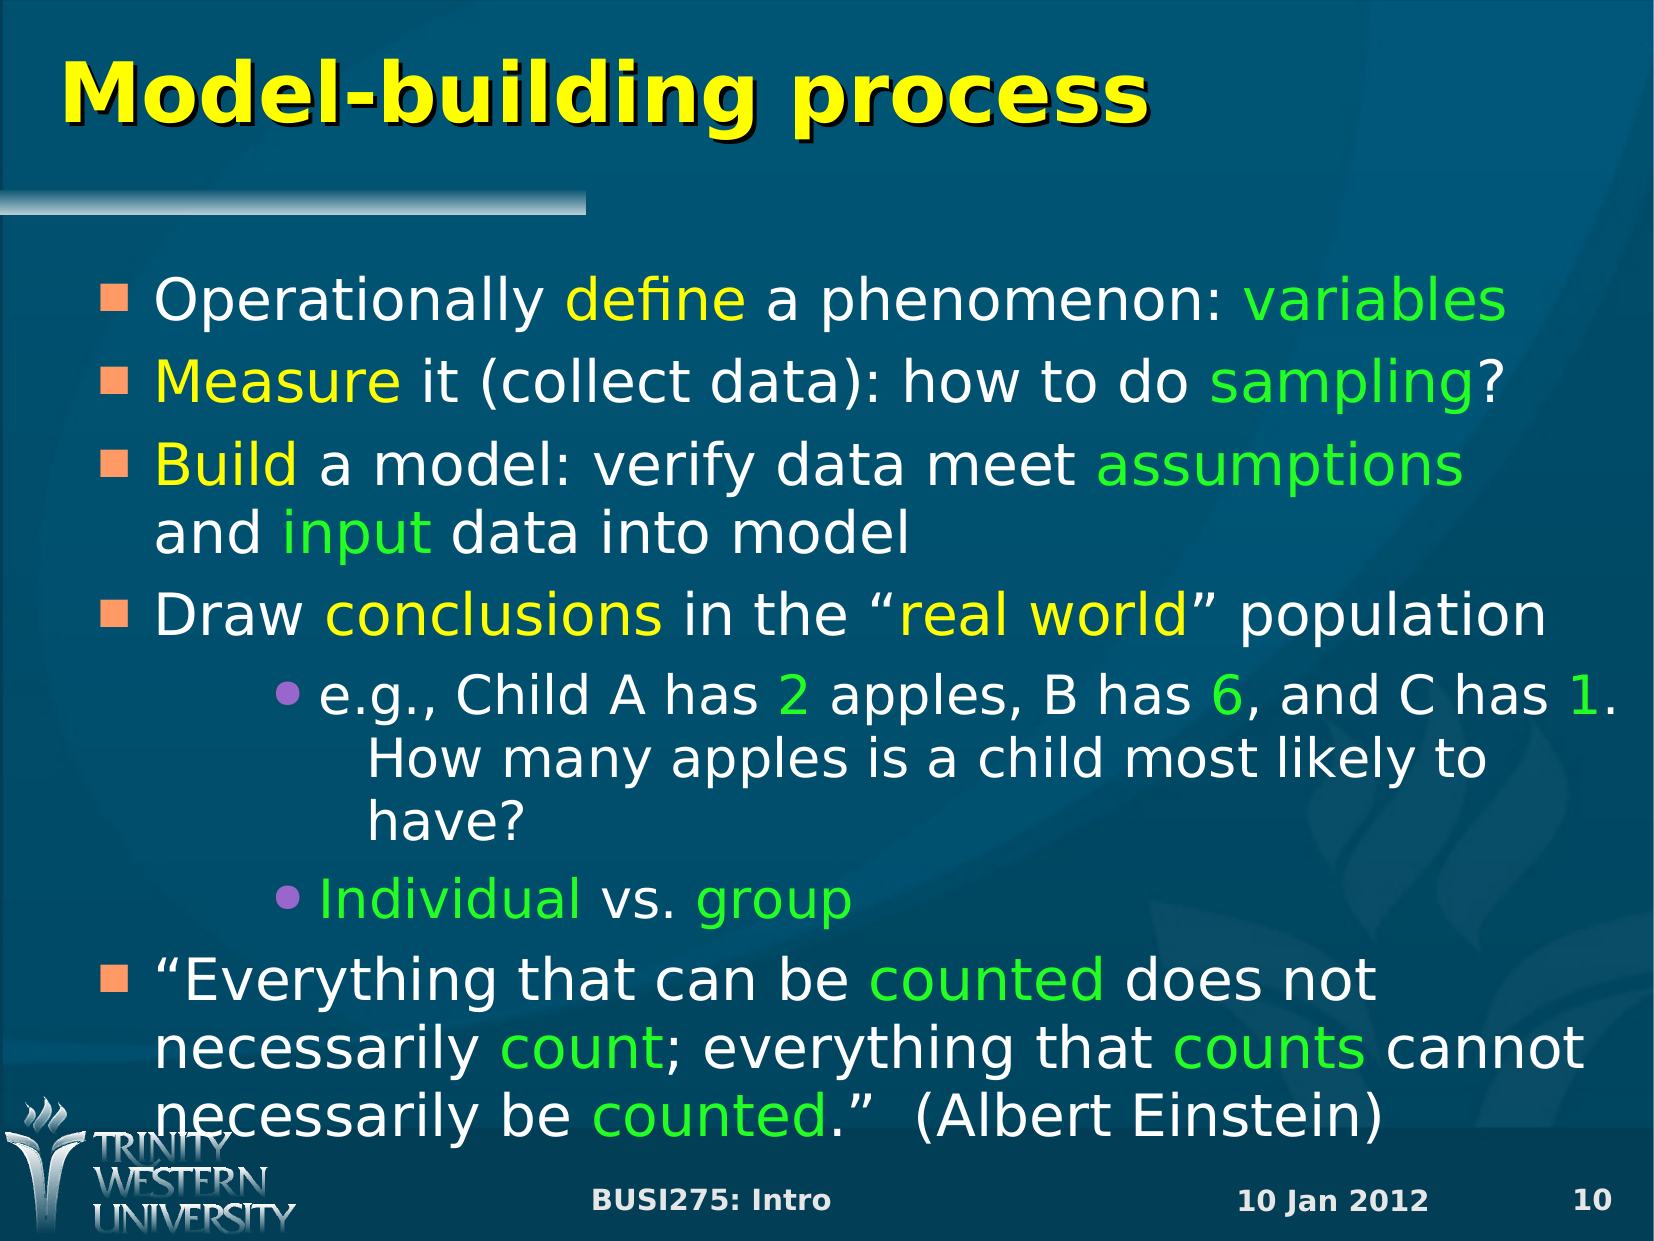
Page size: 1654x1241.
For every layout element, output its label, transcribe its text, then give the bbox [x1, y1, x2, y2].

picture [38, 1227, 54, 1232]
title Model-building process [59, 27, 1548, 201]
list Operationally define a phenomenon: variables Measure it (collect data): how to do sampling? Build a model: verify data meet assumptions and input data into model Draw conclusions in the “real world” population e.g., Child A has 2 apples, B has 6, and C has 1. How many apples is a child most likely to have? Individual vs. group “Everything that can be counted does not necessarily count; everything that counts cannot necessarily be counted.” (Albert Einstein) [82, 266, 1654, 1150]
